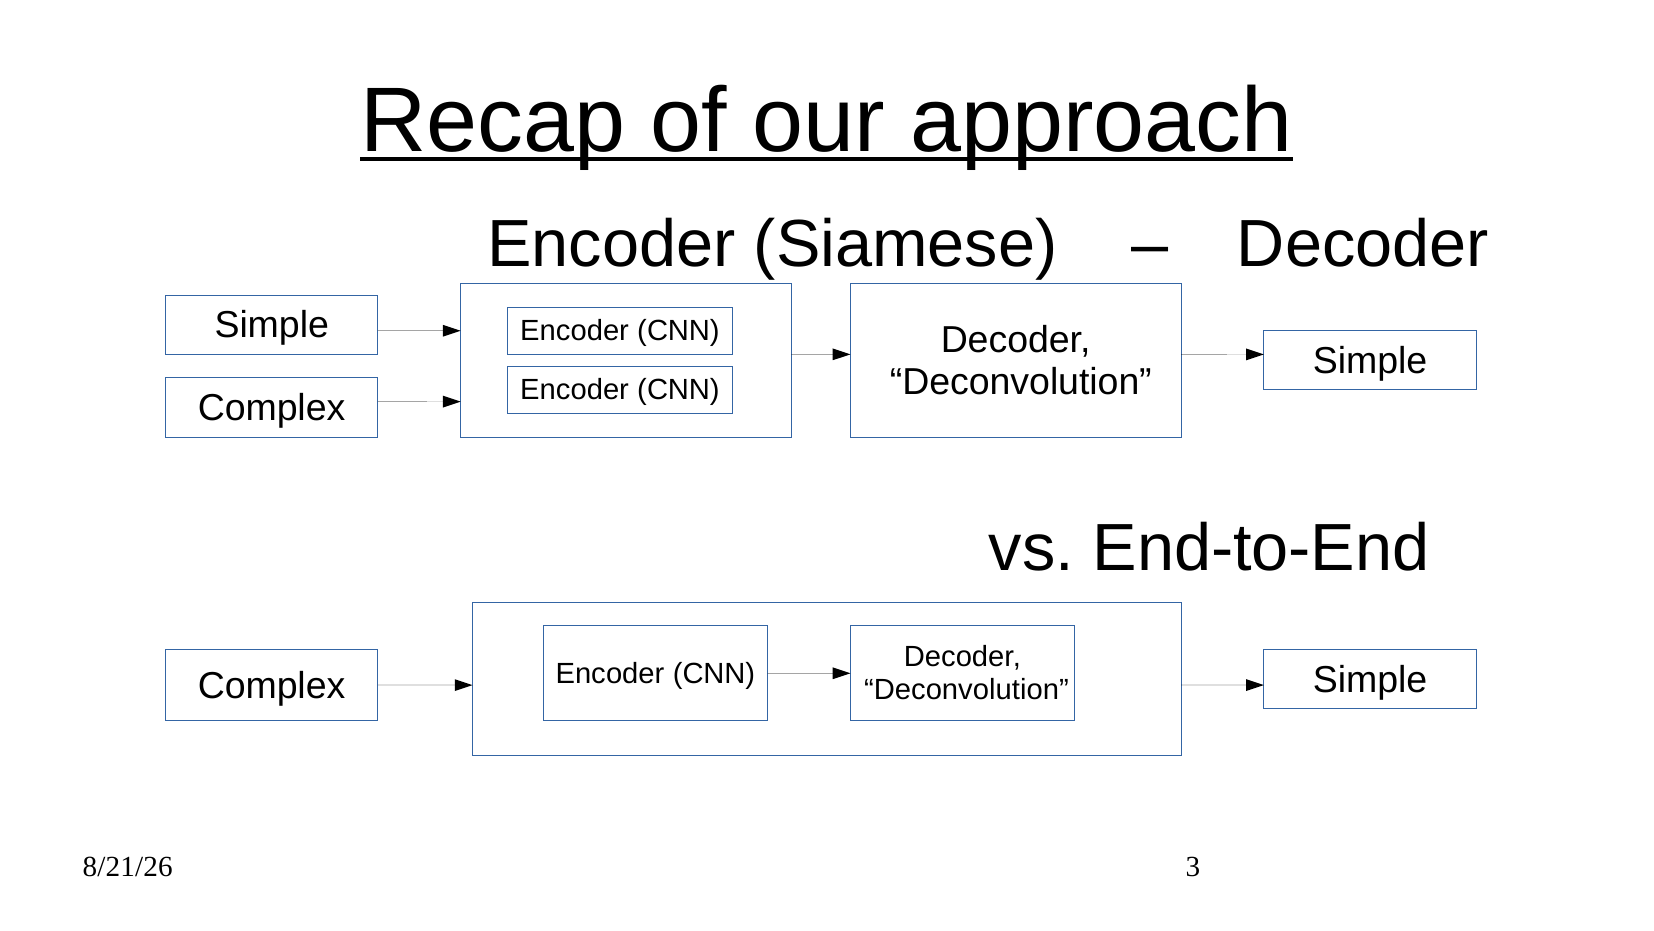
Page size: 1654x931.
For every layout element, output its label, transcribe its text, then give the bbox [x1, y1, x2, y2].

text_box Encoder (CNN) [543, 625, 768, 721]
list Encoder (Siamese) – Decoder vs. End-to-End [473, 603, 1181, 749]
title Recap of our approach [82, 37, 1571, 193]
text_box Complex [165, 377, 378, 438]
text_box Encoder (CNN) [507, 366, 733, 414]
text_box Decoder, “Deconvolution” [850, 283, 1182, 438]
text_box Simple [1263, 330, 1477, 390]
text_box [82, 847, 468, 912]
list Encoder (Siamese) – Decoder vs. End-to-End [0, 208, 1654, 749]
text_box Complex [165, 649, 378, 721]
text_box Decoder, “Deconvolution” [850, 625, 1075, 721]
text_box Encoder (CNN) [507, 307, 733, 355]
text_box Simple [1263, 649, 1477, 709]
text_box Simple [165, 295, 378, 355]
text_box [1185, 847, 1571, 912]
